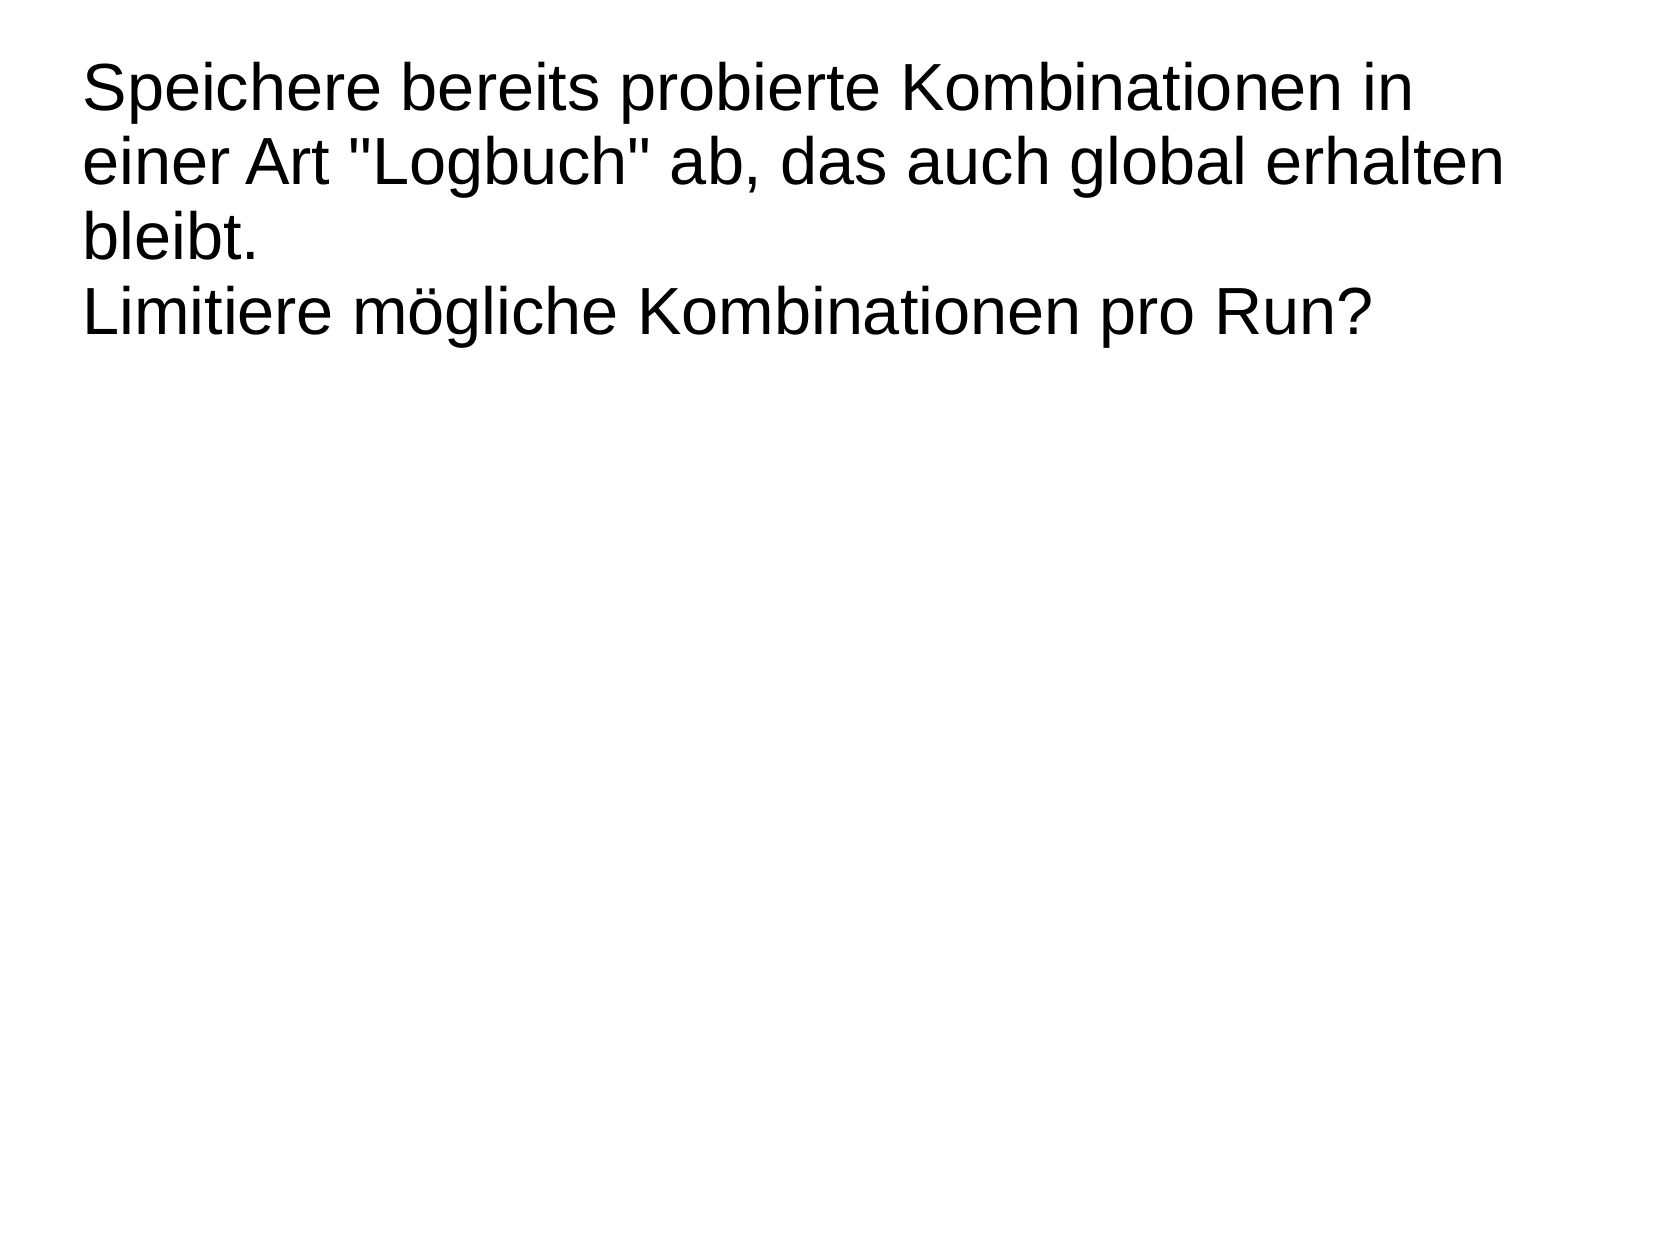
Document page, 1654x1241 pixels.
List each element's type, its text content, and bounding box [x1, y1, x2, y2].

subtitle Speichere bereits probierte Kombinationen in einer Art "Logbuch" ab, das auch global erhalten bleibt. Limitiere mögliche Kombinationen pro Run? [82, 49, 1571, 1010]
